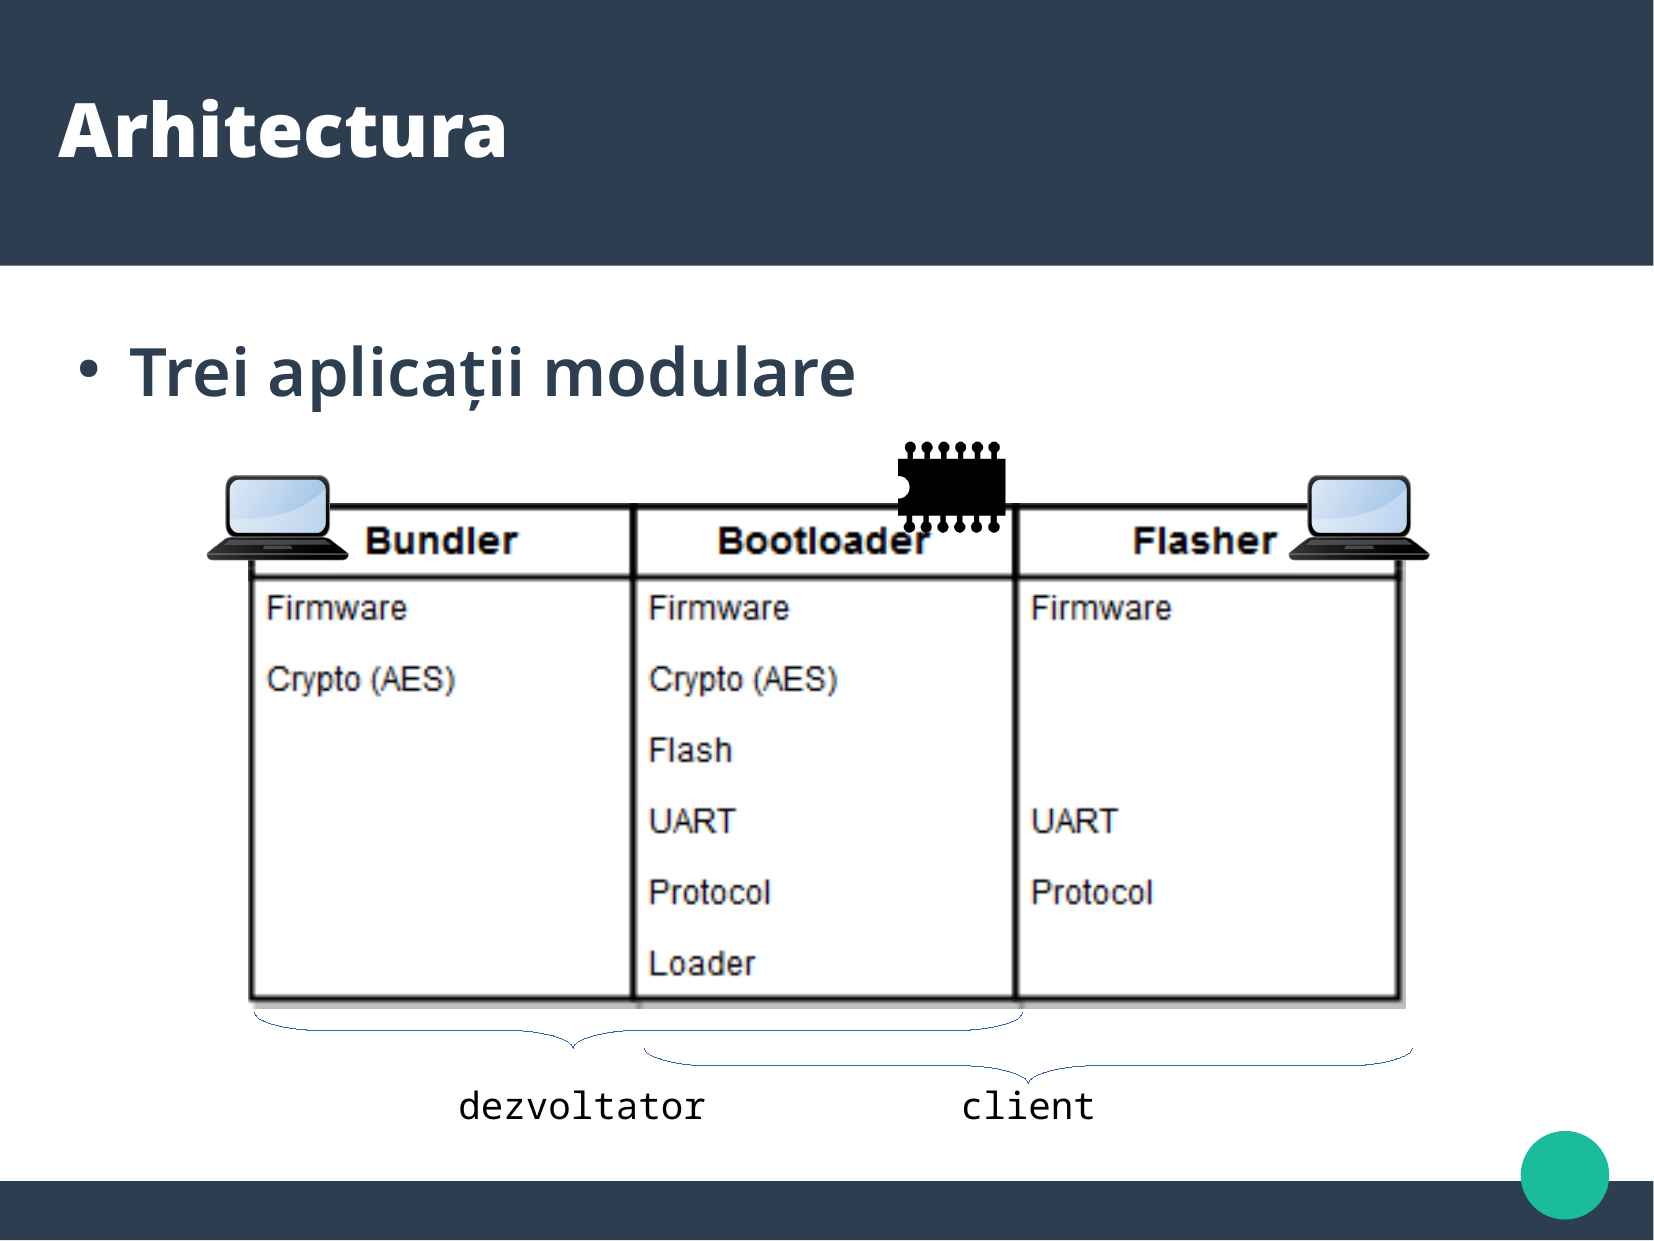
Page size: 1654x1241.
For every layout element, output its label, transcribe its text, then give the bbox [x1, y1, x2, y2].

text_box client [946, 1071, 1111, 1134]
list Trei aplicații modulare [59, 324, 1595, 1152]
picture [200, 427, 1436, 1009]
text_box dezvoltator [443, 1071, 721, 1134]
title Arhitectura [59, 49, 1595, 207]
